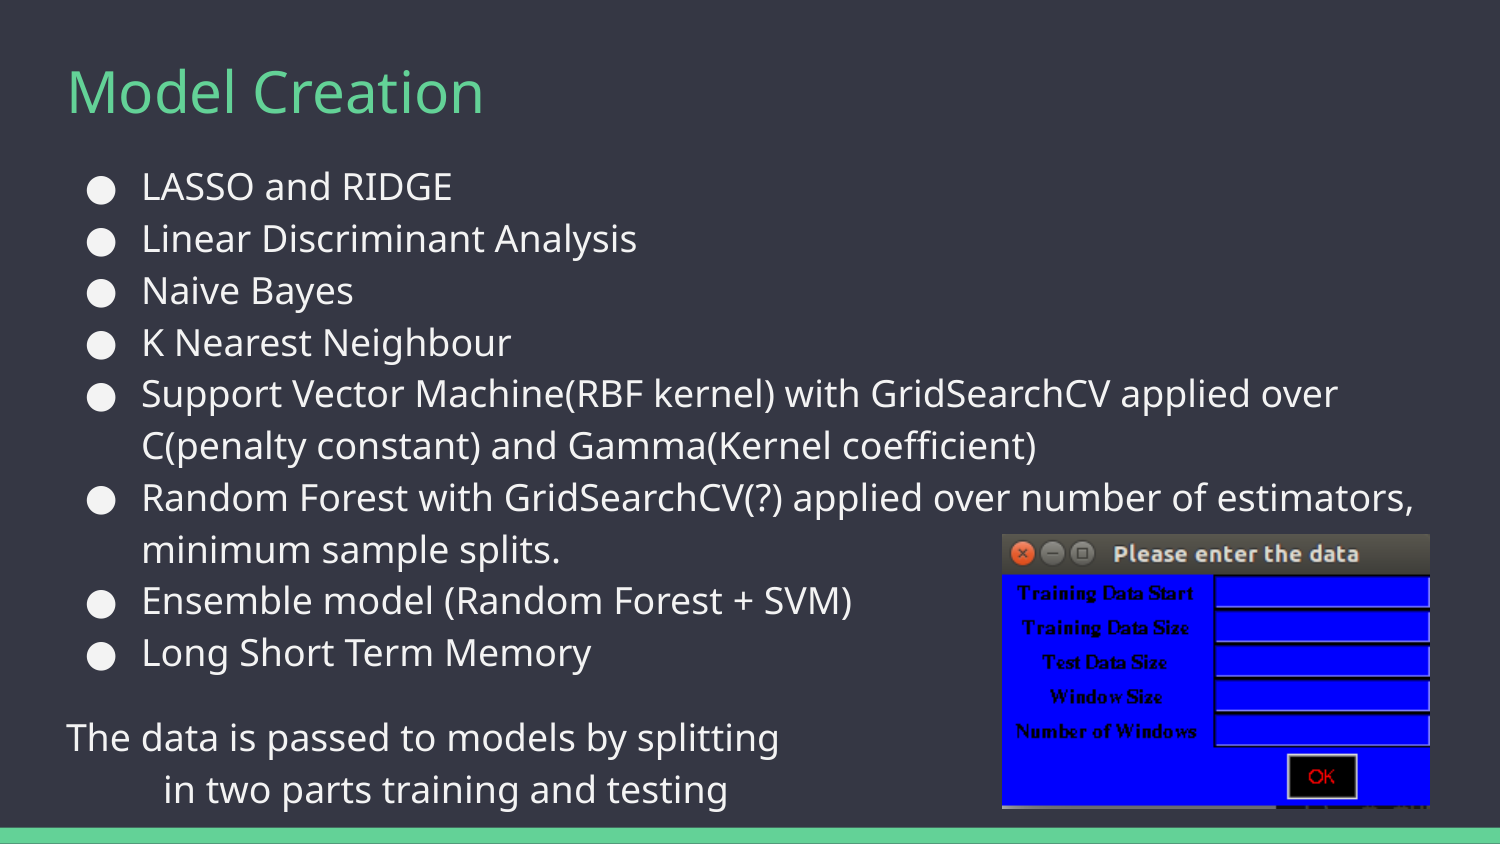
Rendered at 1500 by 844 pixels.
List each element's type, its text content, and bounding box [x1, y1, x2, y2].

title Model Creation [51, 40, 1449, 135]
picture [1002, 534, 1430, 809]
list LASSO and RIDGE Linear Discriminant Analysis Naive Bayes K Nearest Neighbour Support Vector Machine(RBF kernel) with GridSearchCV applied over C(penalty constant) and Gamma(Kernel coefficient) Random Forest with GridSearchCV(?) applied over number of estimators, minimum sample splits. Ensemble model (Random Forest + SVM) Long Short Term Memory The data is passed to models by splitting in two parts training and testing [51, 141, 1449, 703]
